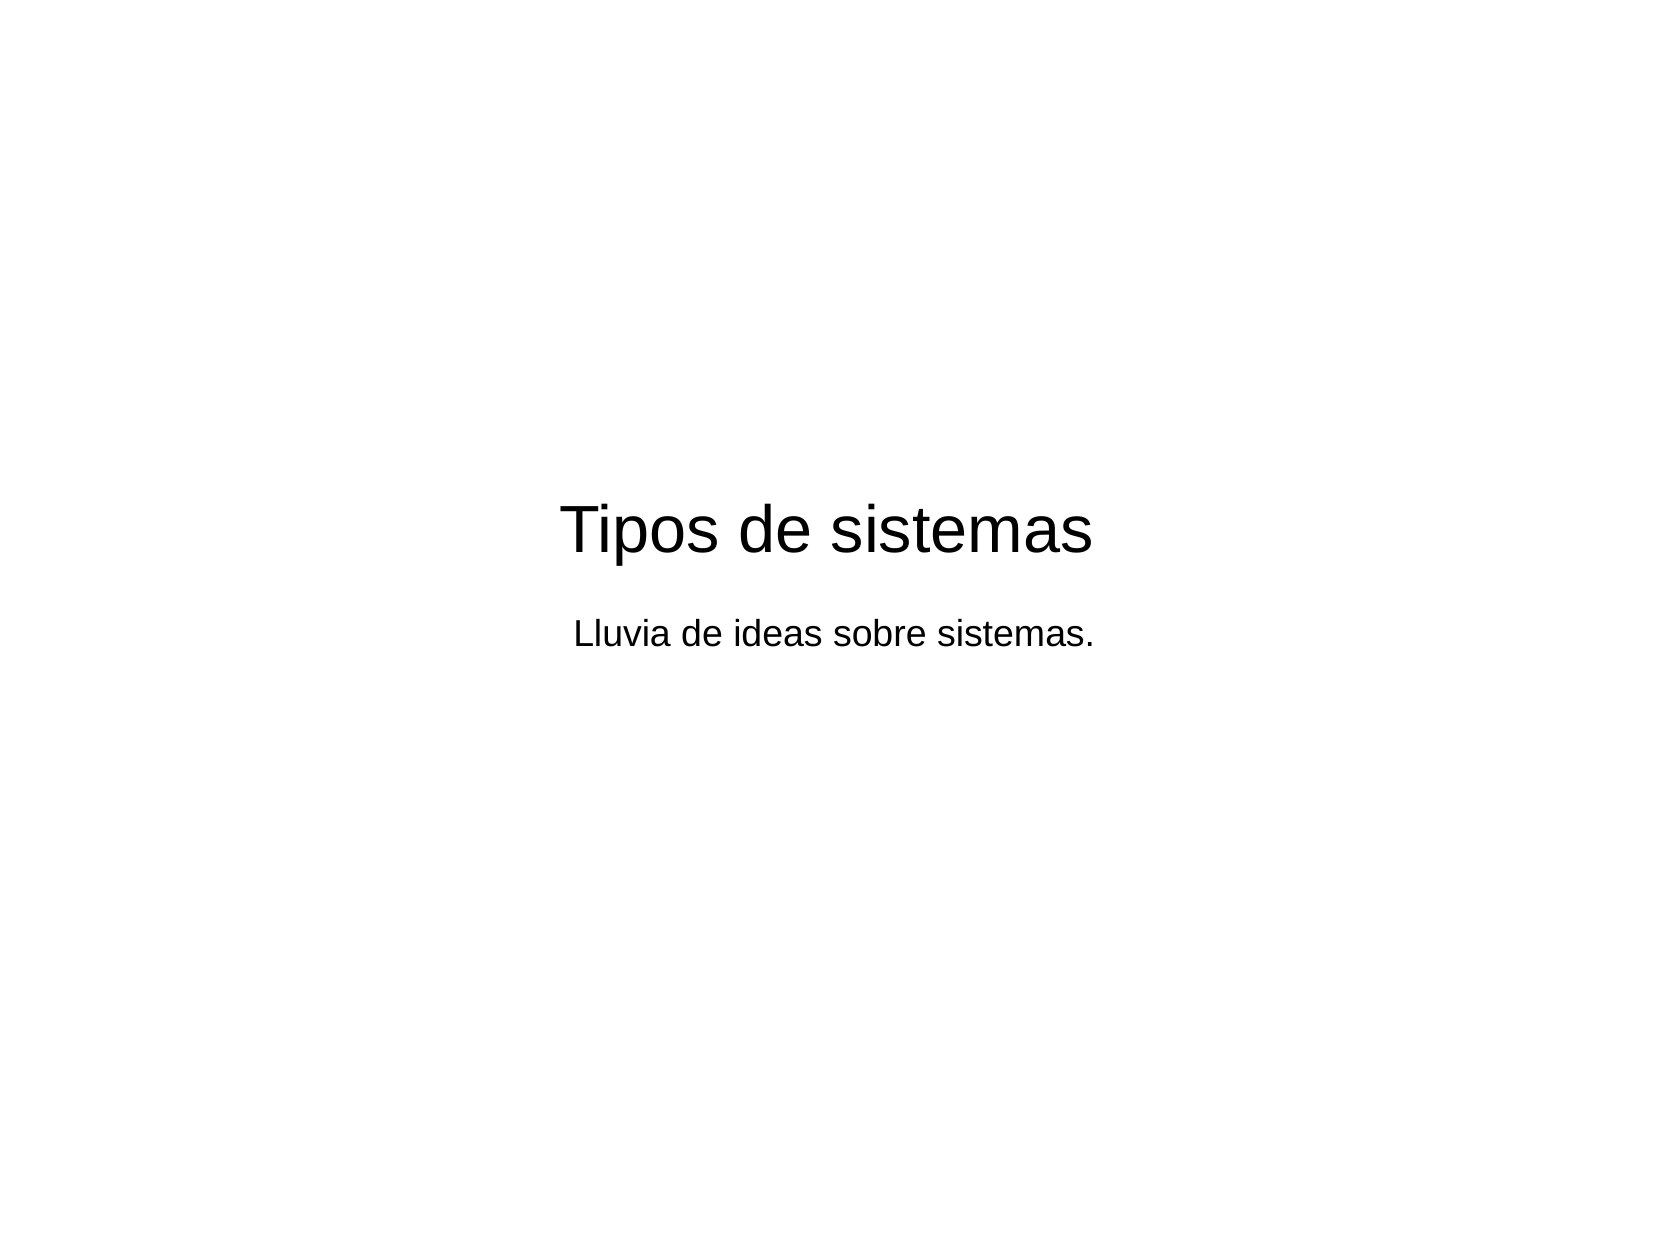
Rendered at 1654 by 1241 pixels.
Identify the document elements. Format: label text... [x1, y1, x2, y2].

subtitle Tipos de sistemas [82, 49, 1571, 1010]
text_box Lluvia de ideas sobre sistemas. [558, 604, 1111, 662]
